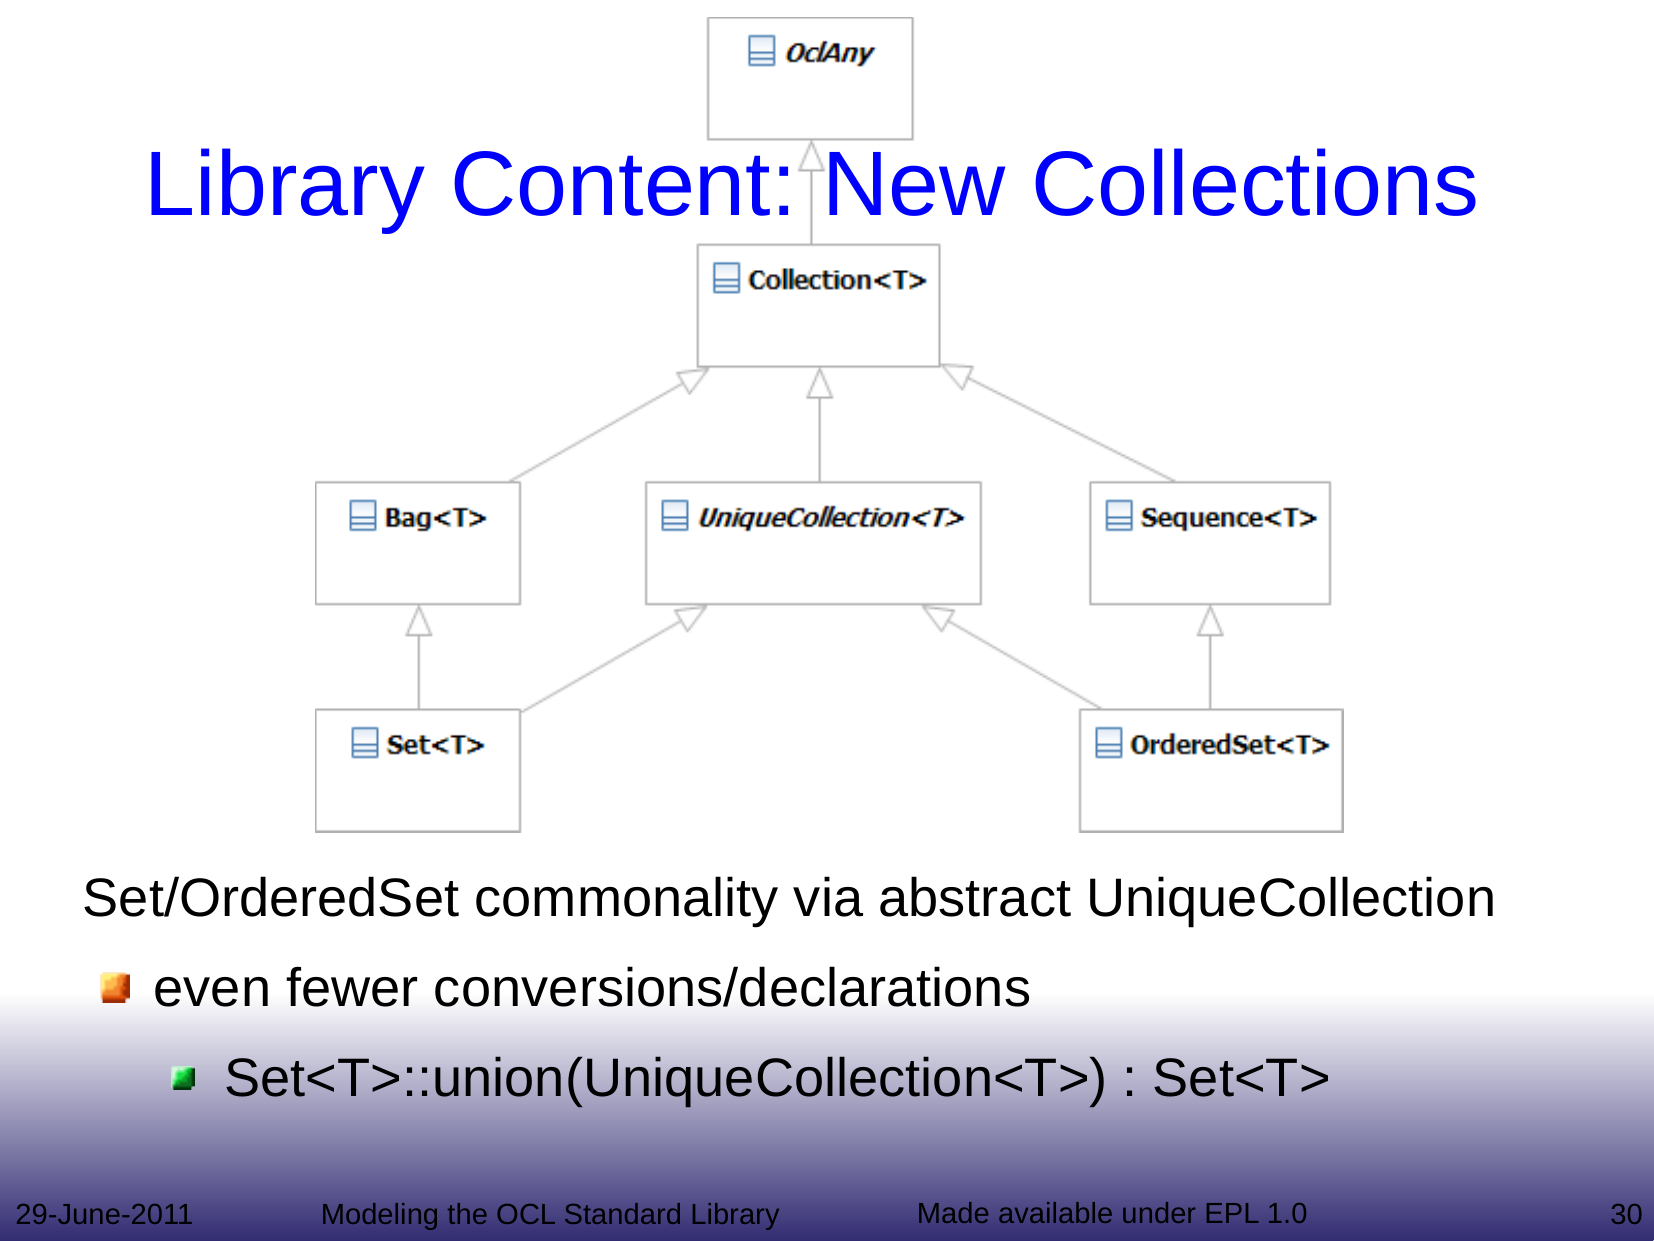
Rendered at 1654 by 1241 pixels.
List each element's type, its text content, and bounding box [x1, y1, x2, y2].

picture [315, 288, 1344, 833]
picture [315, 17, 1344, 80]
title Library Content: New Collections [81, 80, 1570, 288]
list Set/OrderedSet commonality via abstract UniqueCollection even fewer conversions/declarations Set<T>::union(UniqueCollection<T>) : Set<T> [82, 867, 1571, 1109]
